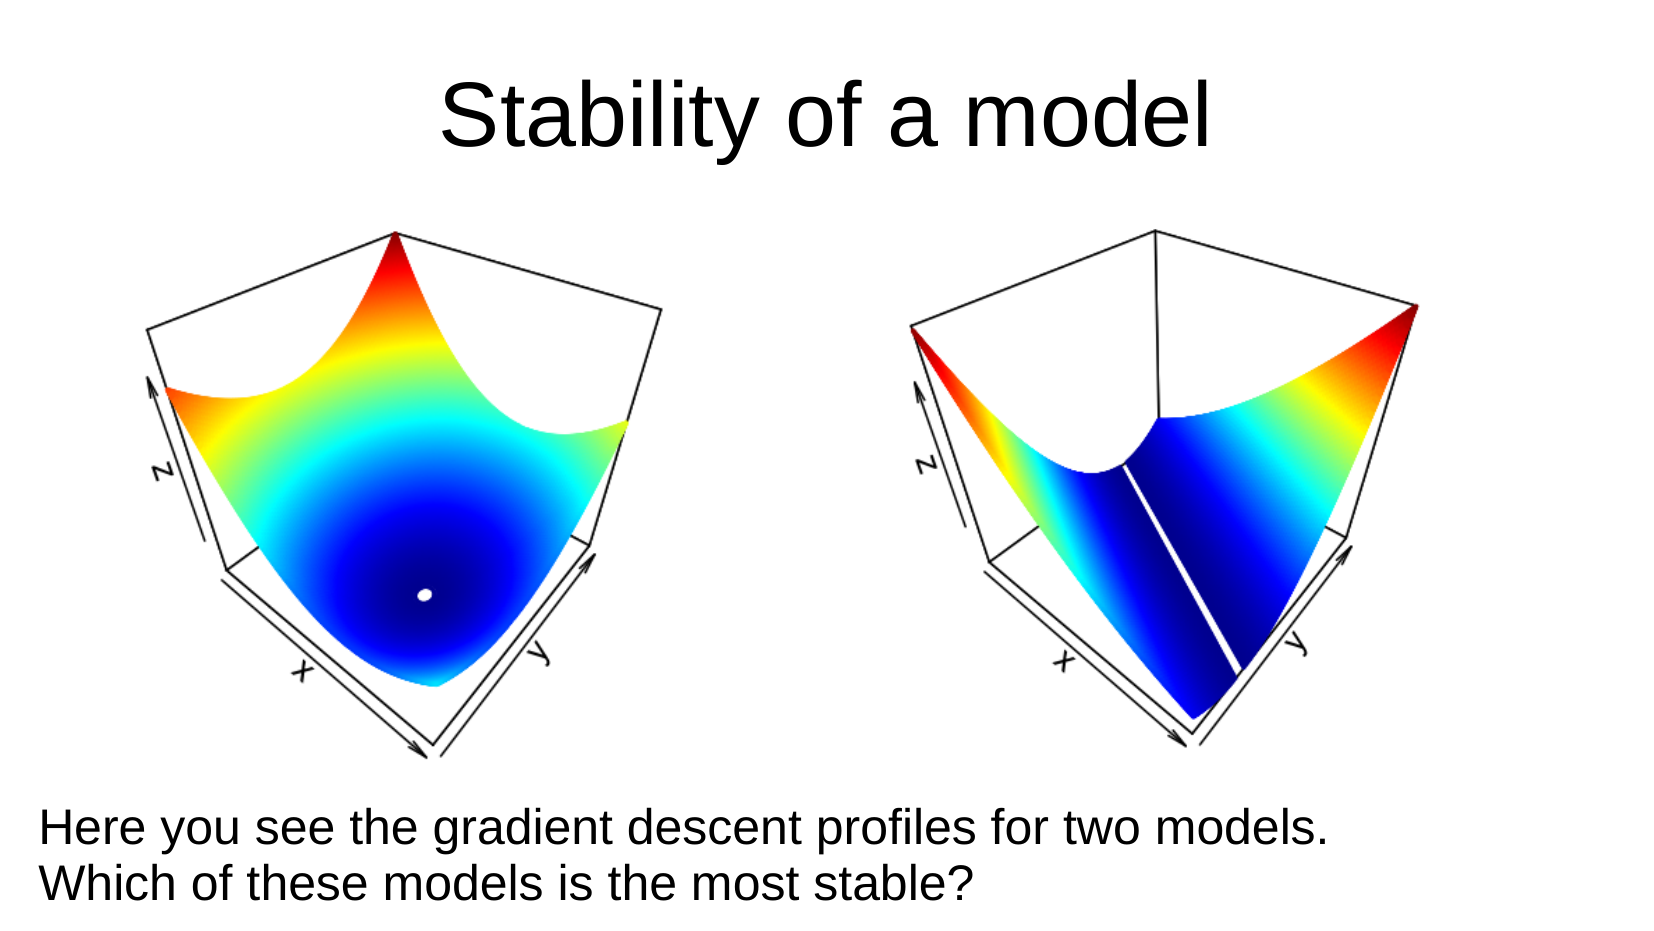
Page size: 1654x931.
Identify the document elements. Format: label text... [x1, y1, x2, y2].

picture [82, 200, 725, 791]
title Stability of a model [82, 37, 1571, 193]
picture [814, 180, 1465, 791]
text_box Here you see the gradient descent profiles for two models. Which of these models is the most stable? [23, 791, 1654, 918]
